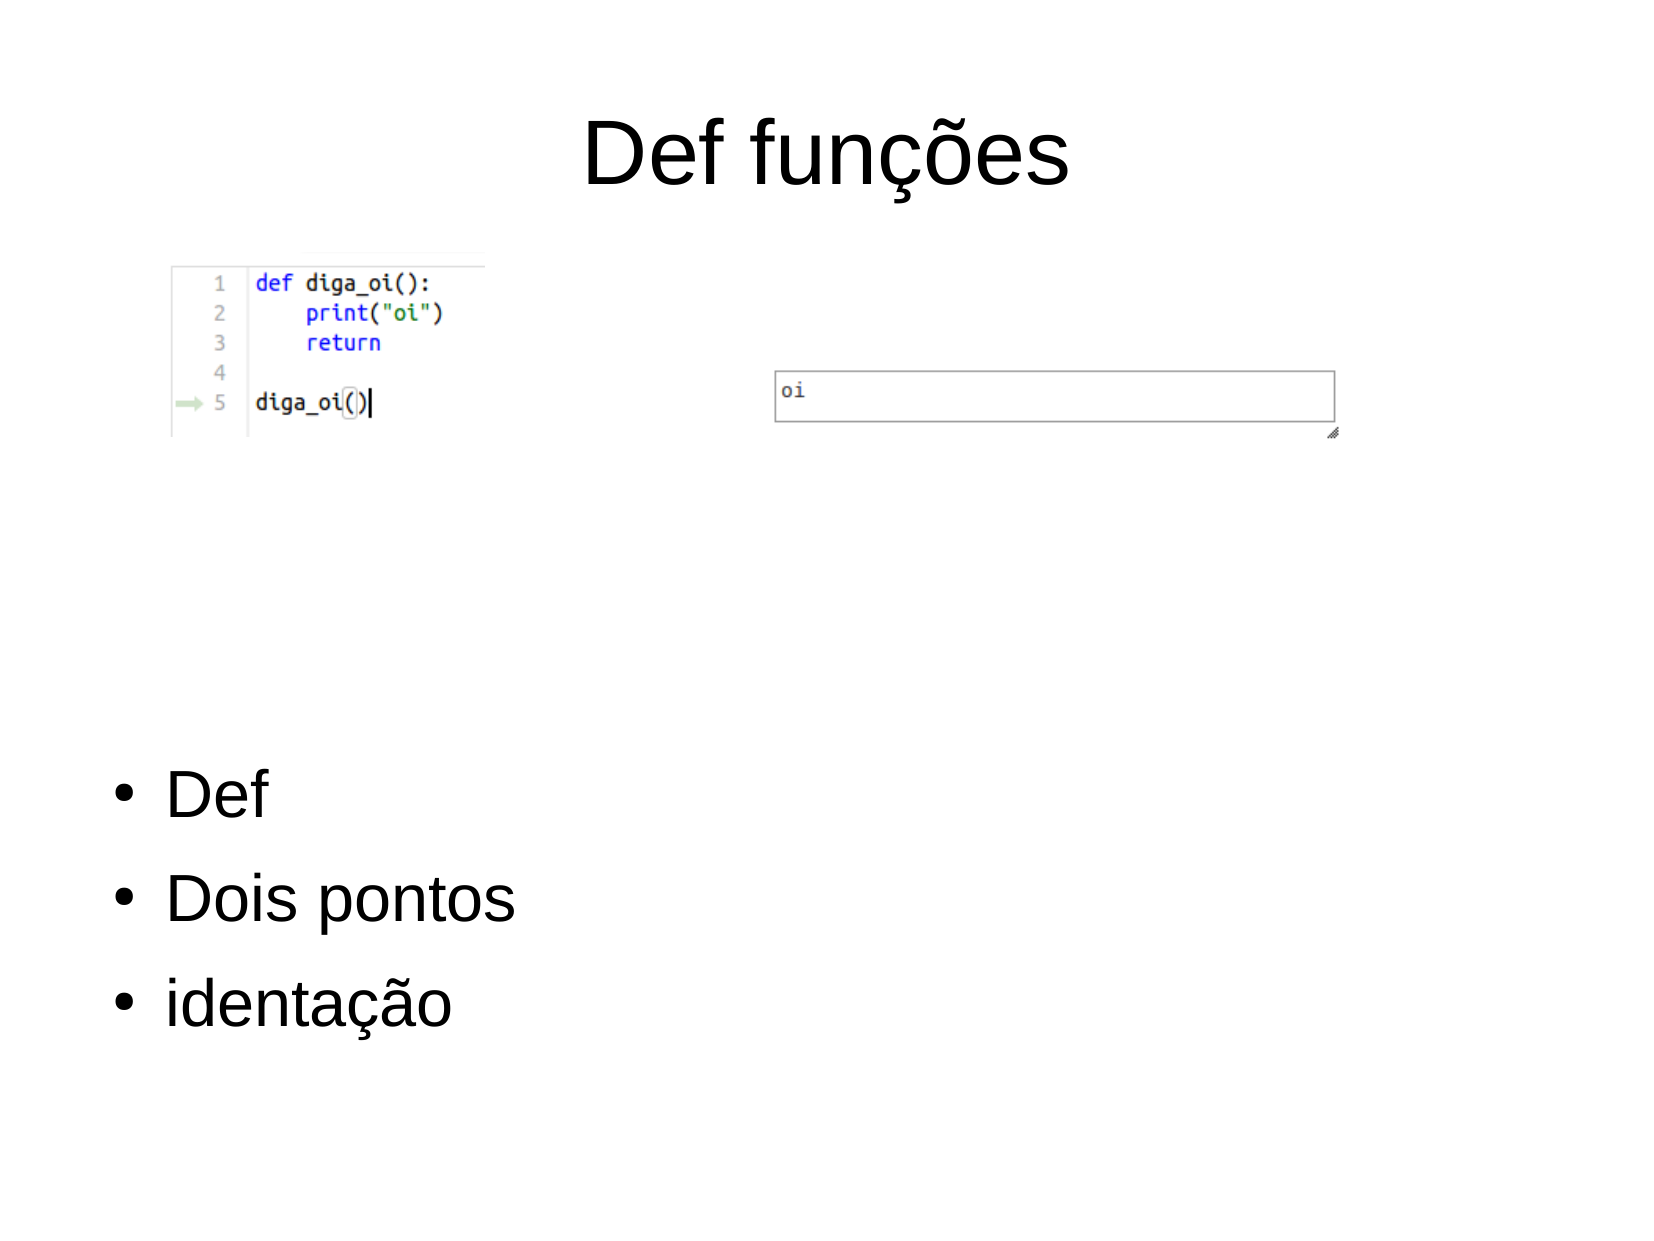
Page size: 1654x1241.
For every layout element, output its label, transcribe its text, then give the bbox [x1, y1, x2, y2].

picture [767, 366, 1356, 451]
list Def Dois pontos identação [94, 757, 1583, 1241]
picture [154, 252, 485, 438]
title Def funções [82, 49, 1571, 257]
